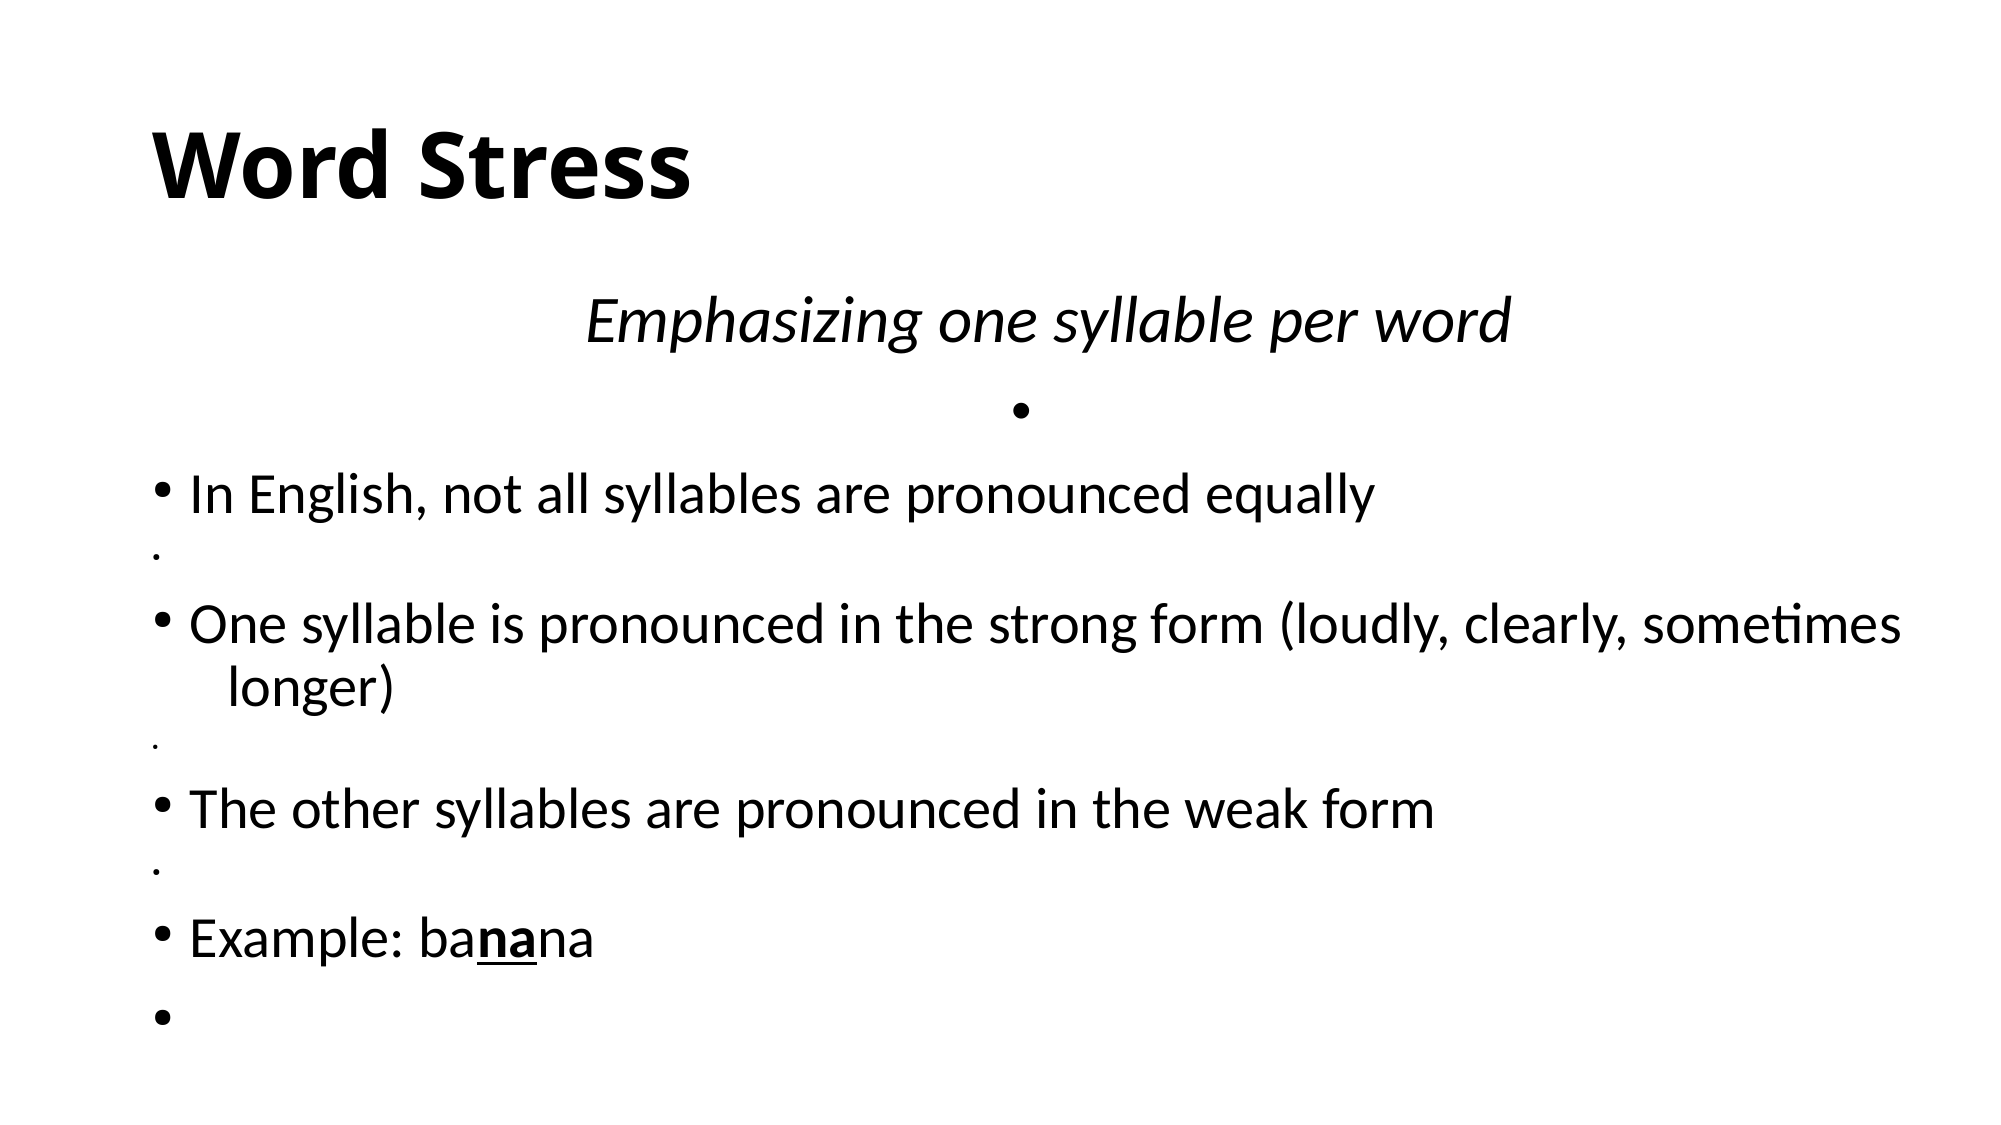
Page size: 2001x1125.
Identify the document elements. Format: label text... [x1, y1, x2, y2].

title Word Stress [137, 59, 1863, 277]
list Emphasizing one syllable per word In English, not all syllables are pronounced equally One syllable is pronounced in the strong form (loudly, clearly, sometimes longer) The other syllables are pronounced in the weak form Example: banana [137, 277, 1962, 1035]
